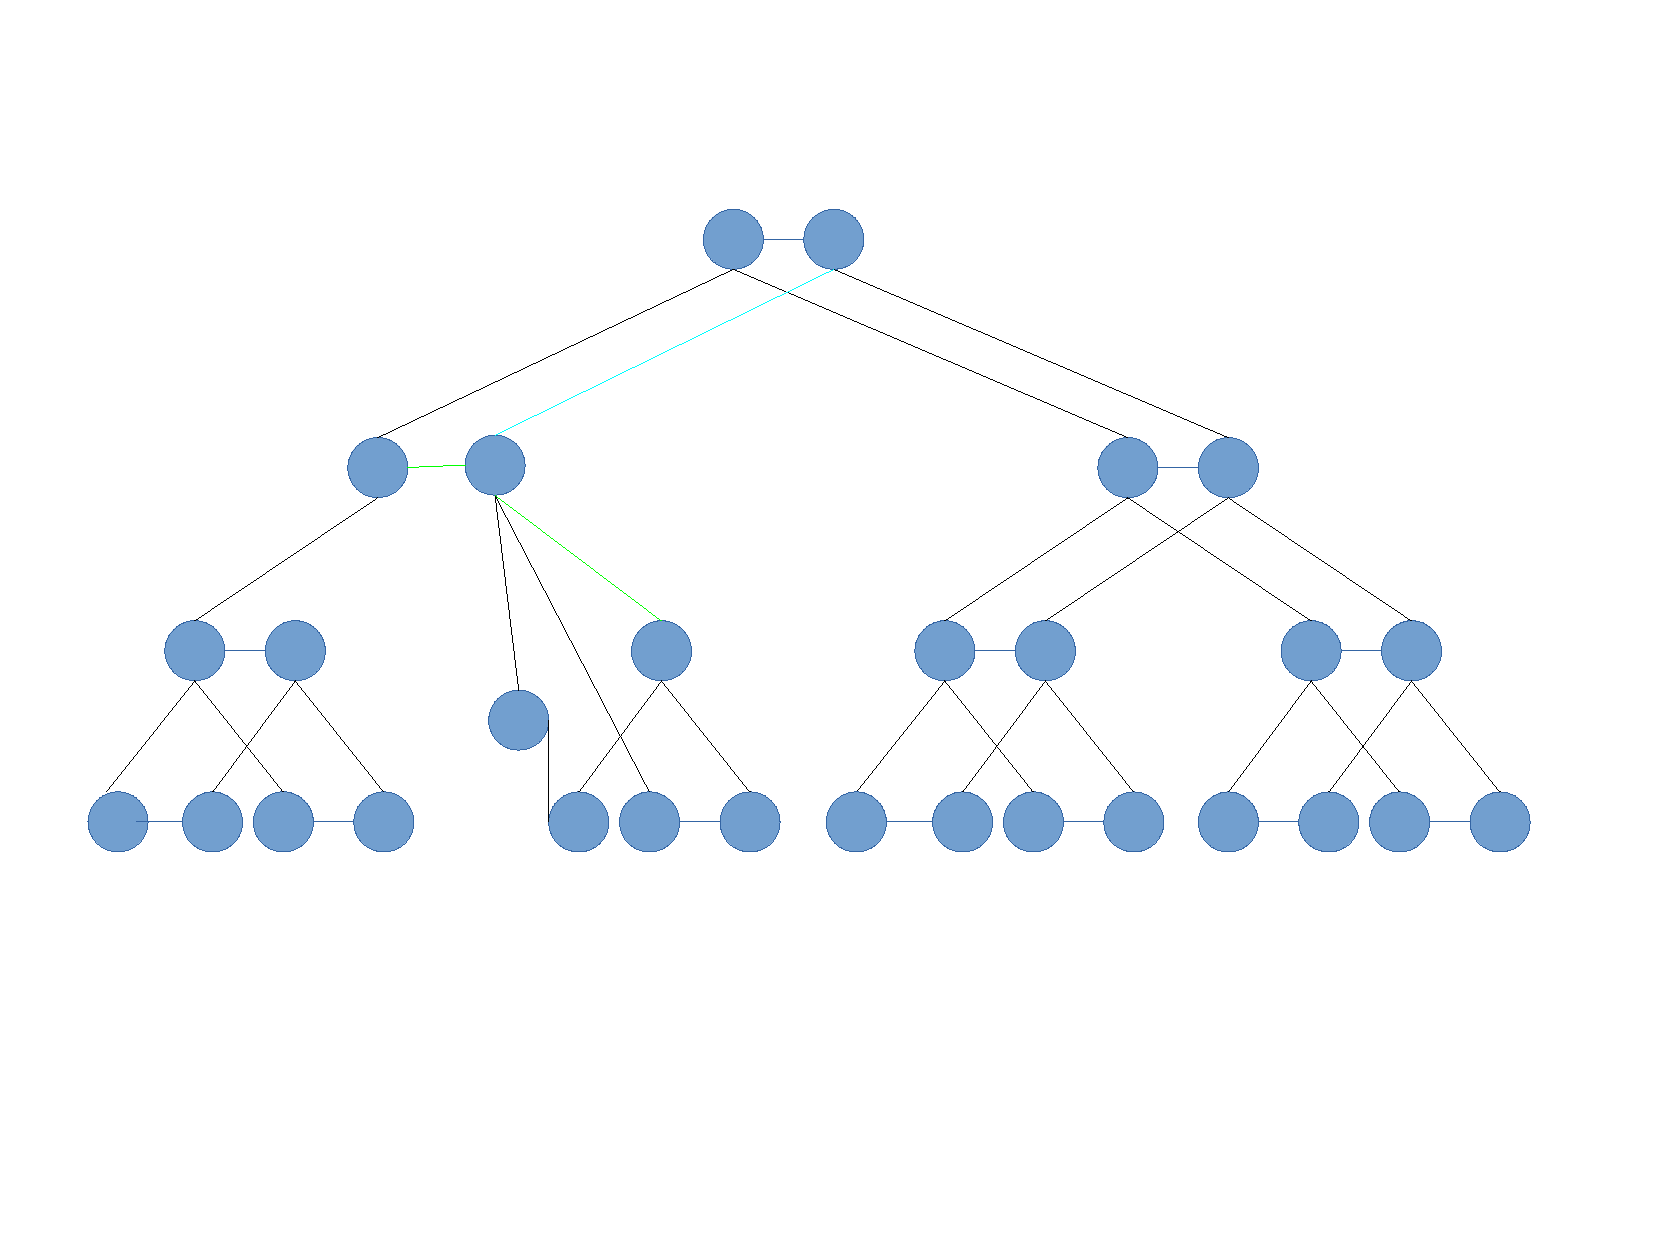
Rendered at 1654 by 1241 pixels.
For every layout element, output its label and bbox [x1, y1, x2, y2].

text_box [631, 620, 692, 681]
text_box [353, 791, 414, 852]
text_box [1298, 791, 1359, 852]
text_box [1381, 620, 1442, 681]
text_box [182, 791, 243, 852]
text_box [87, 791, 149, 852]
text_box [1198, 437, 1259, 498]
text_box [826, 791, 887, 852]
text_box [164, 620, 225, 681]
text_box [703, 209, 764, 270]
text_box [914, 620, 975, 681]
text_box [932, 791, 993, 852]
text_box [619, 791, 680, 852]
text_box [465, 435, 526, 496]
text_box [548, 791, 609, 852]
text_box [488, 690, 549, 751]
text_box [720, 791, 781, 852]
text_box [1470, 791, 1531, 852]
text_box [803, 209, 864, 270]
text_box [1097, 437, 1158, 498]
text_box [1198, 791, 1259, 852]
text_box [1003, 791, 1064, 852]
text_box [265, 620, 326, 681]
text_box [347, 437, 408, 498]
text_box [253, 791, 314, 852]
text_box [1369, 791, 1430, 852]
text_box [1103, 791, 1164, 852]
text_box [1281, 620, 1342, 681]
text_box [1015, 620, 1076, 681]
